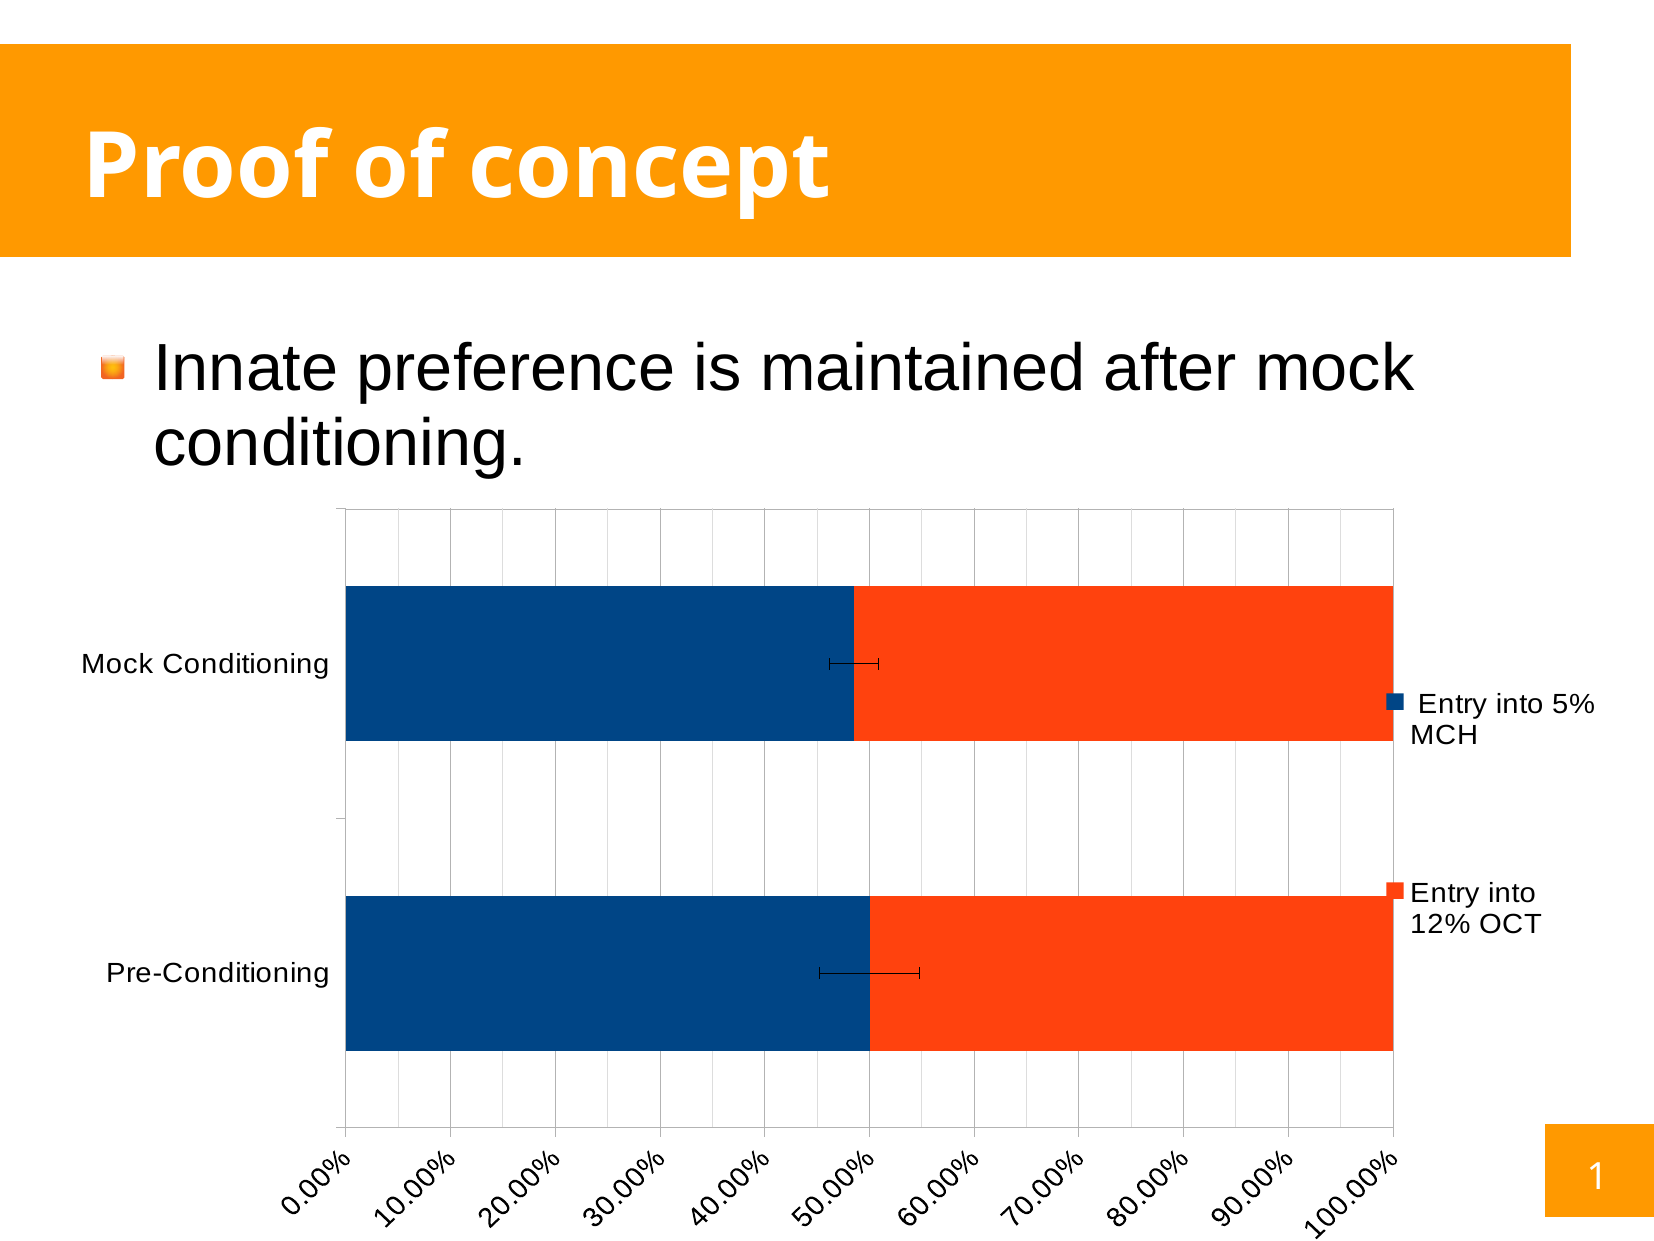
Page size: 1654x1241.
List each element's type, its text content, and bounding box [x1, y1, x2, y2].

list Innate preference is maintained after mock conditioning. [82, 330, 1571, 1096]
text_box [0, 44, 1571, 257]
text_box [1545, 1124, 1654, 1217]
title Proof of concept [82, 49, 1571, 257]
chart [0, 495, 1613, 1241]
title 1 [1563, 1148, 1609, 1194]
